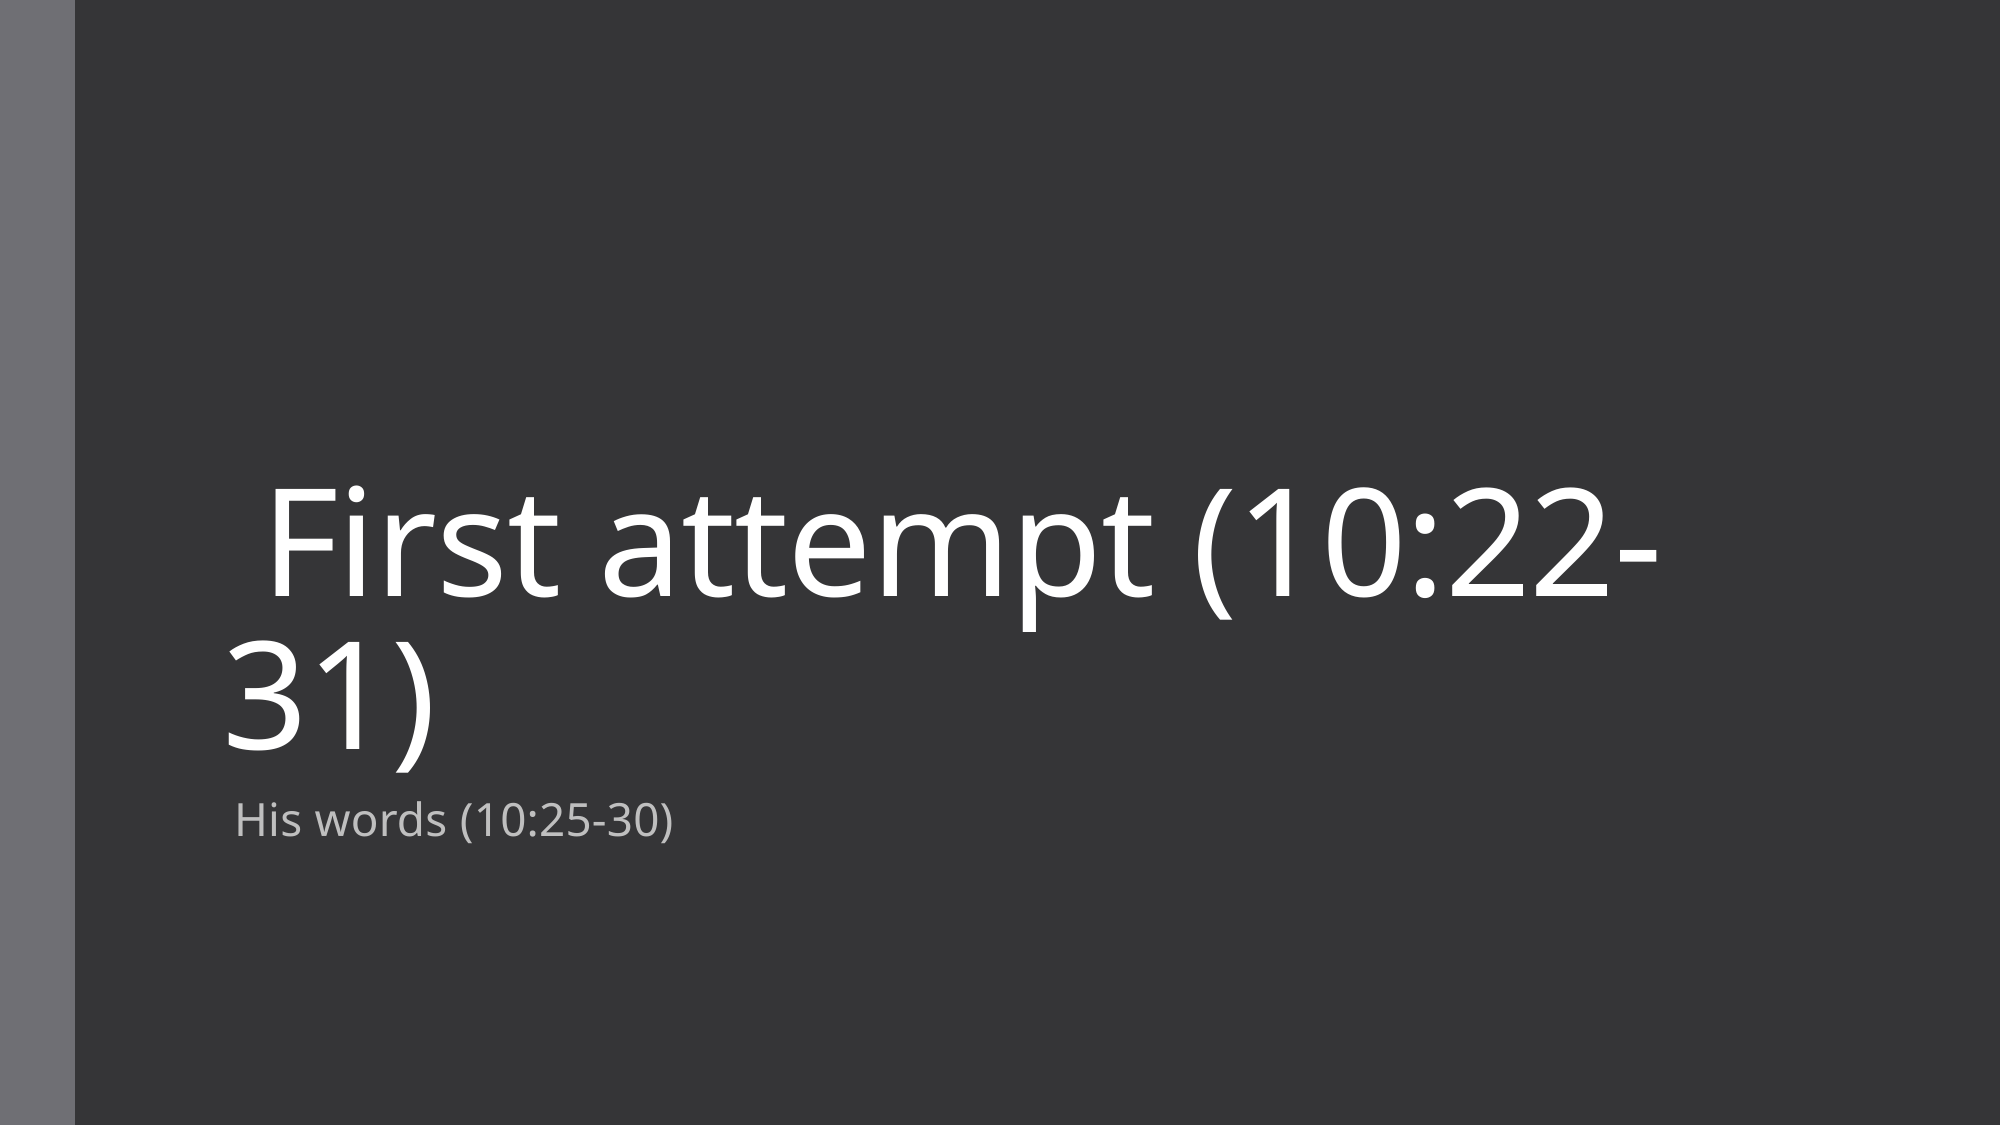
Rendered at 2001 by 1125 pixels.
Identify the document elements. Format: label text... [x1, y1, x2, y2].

subtitle His words (10:25-30) [206, 787, 1752, 1066]
title First attempt (10:22-31) [206, 124, 1752, 787]
